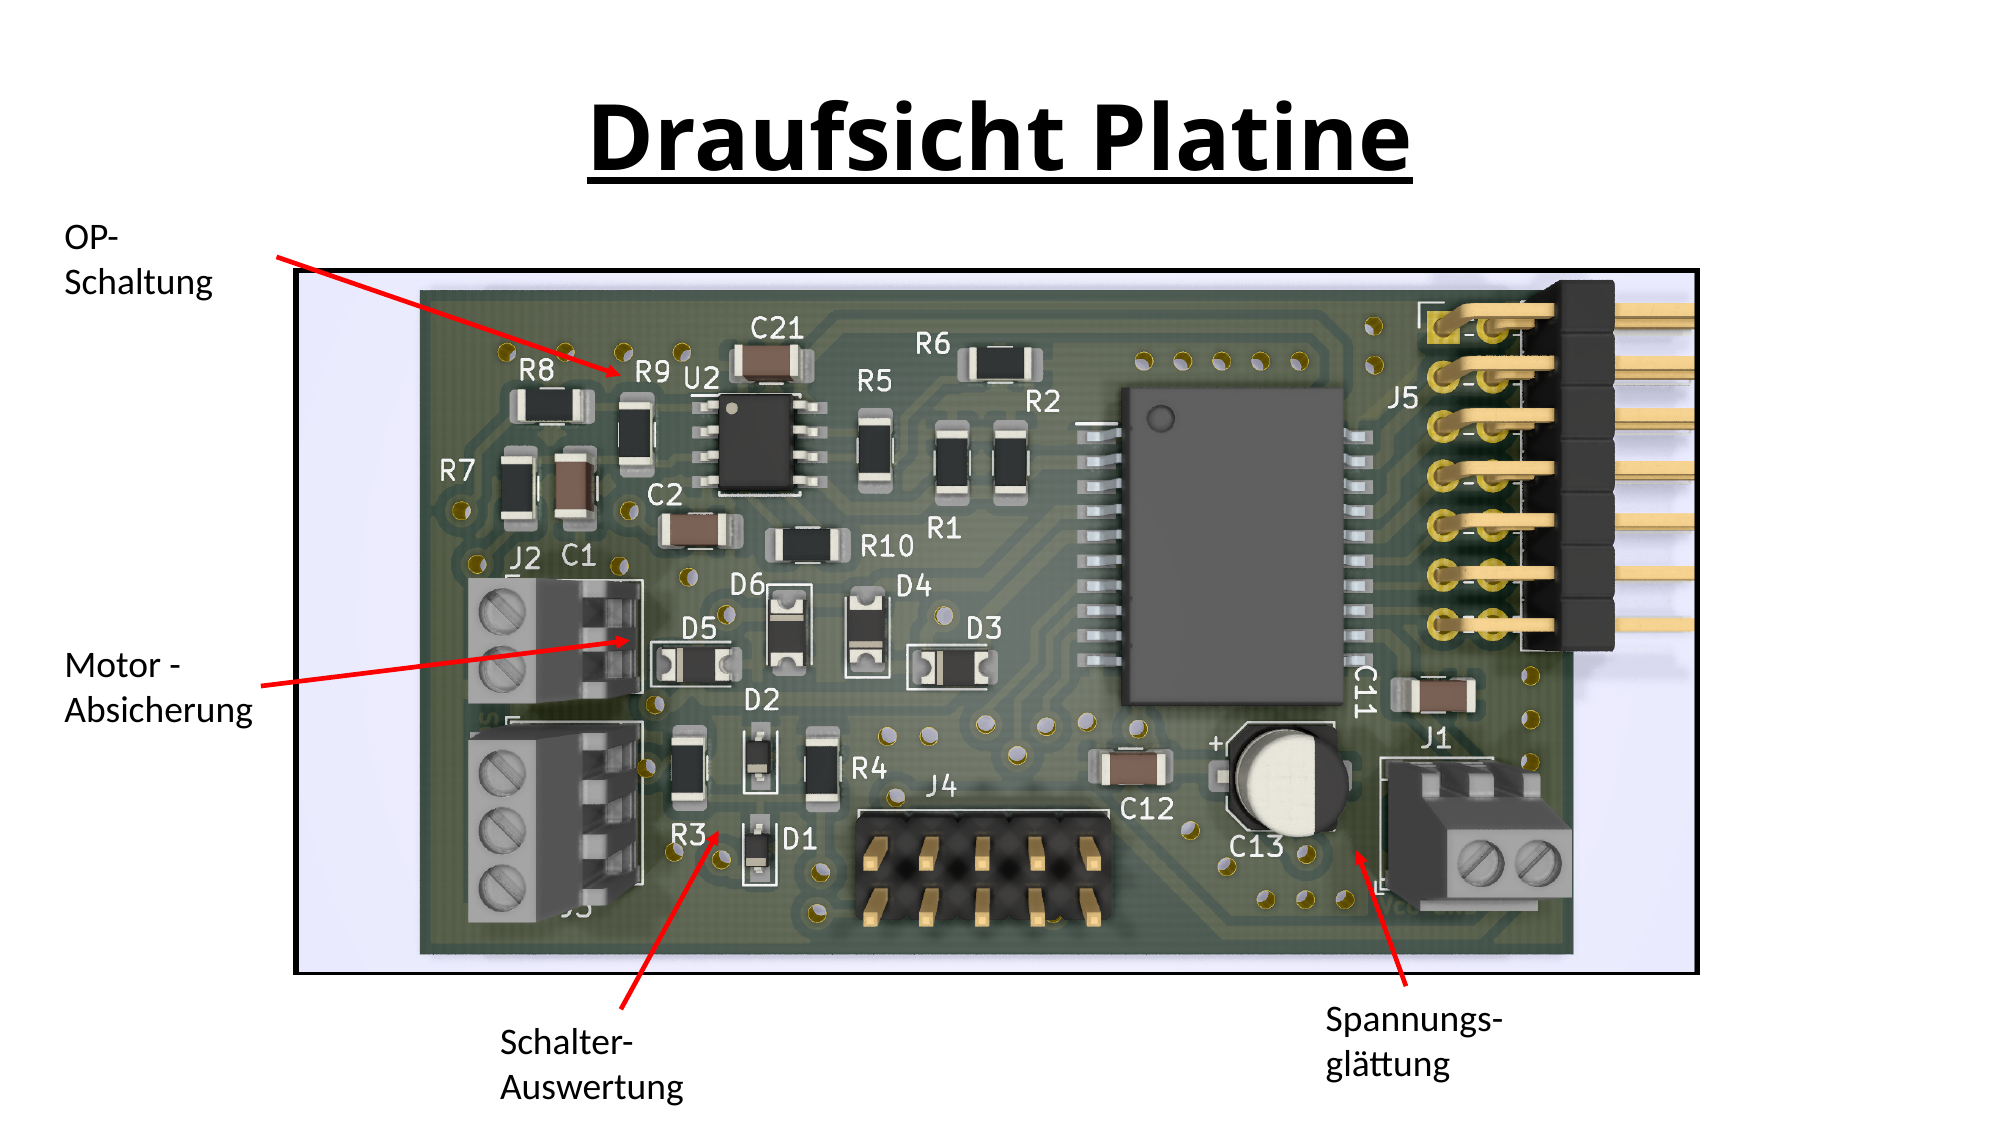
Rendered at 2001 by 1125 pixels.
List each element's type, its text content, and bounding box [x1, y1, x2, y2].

text_box OP-Schaltung [49, 204, 240, 310]
title Draufsicht Platine [137, 59, 1863, 222]
picture [293, 268, 1700, 975]
text_box Motor -Absicherung [49, 633, 277, 738]
text_box Schalter-Auswertung [485, 1009, 731, 1115]
text_box Spannungs-glättung [1310, 986, 1521, 1092]
